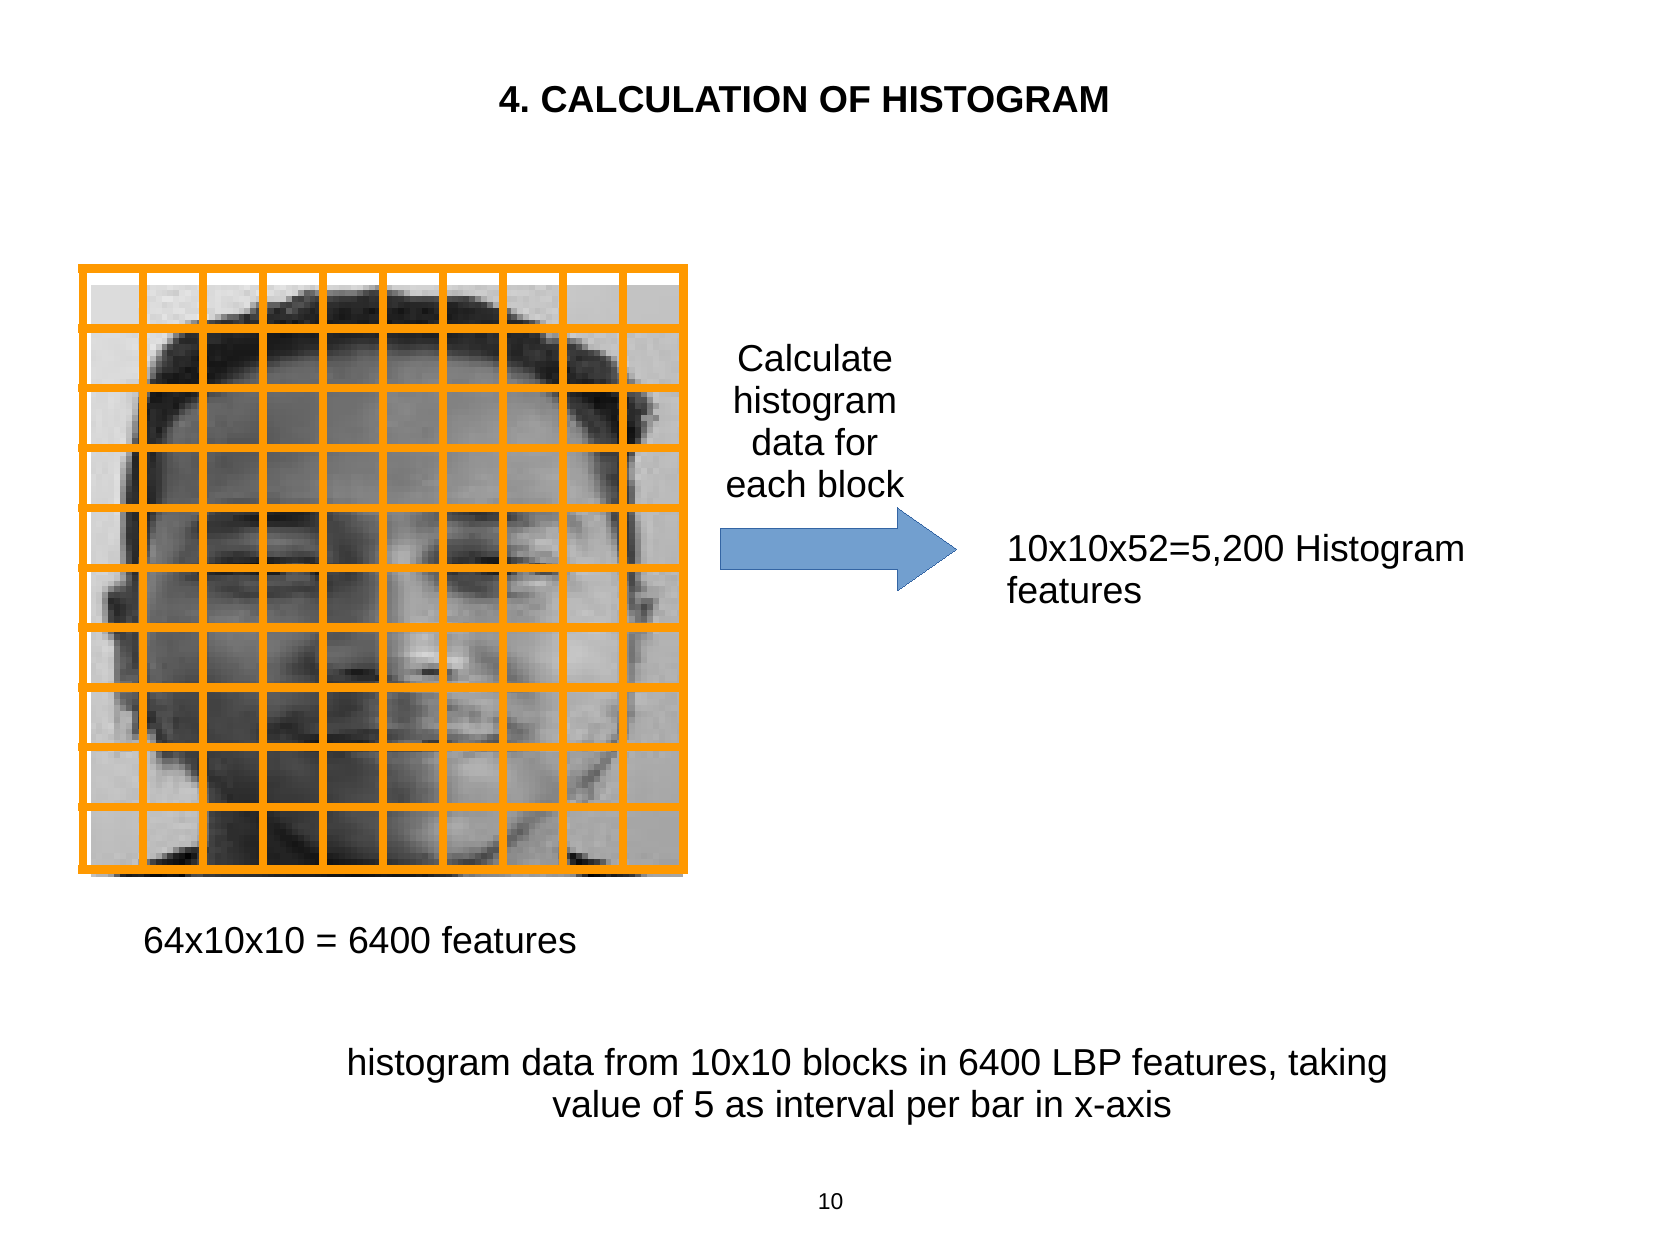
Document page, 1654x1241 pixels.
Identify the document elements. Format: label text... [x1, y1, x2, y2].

table_cell [87, 572, 139, 623]
table_cell [507, 751, 559, 803]
table_cell [447, 751, 499, 803]
text_box Calculate histogram data for each block [708, 330, 922, 556]
table_header [267, 273, 319, 324]
text_box 64x10x10 = 6400 features [128, 911, 684, 969]
table_cell [327, 392, 379, 444]
table_cell [207, 333, 259, 384]
table_cell [567, 333, 619, 384]
table_cell [567, 392, 619, 444]
table_cell [447, 632, 499, 683]
table_cell [327, 452, 379, 504]
table_cell [447, 392, 499, 444]
table_cell [147, 512, 199, 564]
table_cell [387, 512, 439, 564]
table_cell [87, 333, 139, 384]
table_cell [627, 452, 679, 504]
table_cell [507, 572, 559, 623]
table_cell [507, 632, 559, 683]
table_cell [207, 512, 259, 564]
table_cell [387, 751, 439, 803]
table_cell [327, 333, 379, 384]
table_header [567, 273, 619, 324]
table_cell [567, 692, 619, 743]
table_cell [327, 572, 379, 623]
table_cell [267, 572, 319, 623]
table_cell [387, 692, 439, 743]
table_cell [147, 572, 199, 623]
table_cell [207, 572, 259, 623]
text_box histogram data from 10x10 blocks in 6400 LBP features, taking value of 5 as interval per bar in x-axis [307, 1033, 1418, 1217]
table_cell [147, 811, 199, 865]
table_cell [87, 512, 139, 564]
table_cell [447, 333, 499, 384]
table_cell [87, 811, 139, 865]
table_cell [387, 392, 439, 444]
table_cell [627, 512, 679, 564]
table_cell [447, 452, 499, 504]
table_cell [507, 333, 559, 384]
table_header [207, 273, 259, 324]
table_cell [207, 452, 259, 504]
table_cell [447, 692, 499, 743]
table_cell [327, 811, 379, 865]
table_header [447, 273, 499, 324]
table_header [147, 273, 199, 324]
table_cell [387, 572, 439, 623]
table_cell [447, 572, 499, 623]
table_cell [267, 811, 319, 865]
table_cell [567, 572, 619, 623]
table_cell [267, 751, 319, 803]
table_cell [627, 751, 679, 803]
table_cell [207, 811, 259, 865]
table_cell [567, 452, 619, 504]
table_cell [627, 572, 679, 623]
table_cell [87, 392, 139, 444]
text_box 4. CALCULATION OF HISTOGRAM [484, 70, 1193, 170]
table_cell [387, 811, 439, 865]
table_cell [567, 811, 619, 865]
table_cell [147, 452, 199, 504]
text_box [720, 524, 957, 591]
table_header [387, 273, 439, 324]
table_cell [267, 632, 319, 683]
table_cell [507, 692, 559, 743]
table_header [87, 273, 139, 324]
table_cell [207, 751, 259, 803]
table_cell [507, 811, 559, 865]
table_cell [87, 632, 139, 683]
table_cell [387, 632, 439, 683]
table_cell [147, 333, 199, 384]
table_cell [87, 692, 139, 743]
table_cell [207, 692, 259, 743]
table_cell [87, 452, 139, 504]
text_box 10 [803, 1181, 886, 1241]
table_cell [147, 751, 199, 803]
table_cell [567, 751, 619, 803]
table_cell [627, 811, 679, 865]
table_cell [207, 392, 259, 444]
table_cell [267, 392, 319, 444]
table_cell [567, 512, 619, 564]
table_cell [507, 512, 559, 564]
table_cell [267, 512, 319, 564]
table_cell [387, 333, 439, 384]
table_cell [267, 692, 319, 743]
table_cell [387, 452, 439, 504]
table_cell [147, 392, 199, 444]
table_cell [627, 632, 679, 683]
table_cell [507, 392, 559, 444]
table_cell [207, 632, 259, 683]
table_cell [327, 751, 379, 803]
table_cell [327, 692, 379, 743]
table_cell [327, 632, 379, 683]
table_cell [627, 392, 679, 444]
table_header [627, 273, 679, 324]
table_cell [147, 692, 199, 743]
table_cell [567, 632, 619, 683]
table_cell [507, 452, 559, 504]
table_cell [267, 452, 319, 504]
table_cell [447, 512, 499, 564]
table_cell [267, 333, 319, 384]
table_header [507, 273, 559, 324]
table_cell [147, 632, 199, 683]
text_box 10x10x52=5,200 Histogram features [992, 519, 1583, 619]
table_cell [627, 692, 679, 743]
table_header [327, 273, 379, 324]
table_cell [327, 512, 379, 564]
table_cell [87, 751, 139, 803]
table_cell [447, 811, 499, 865]
table_cell [627, 333, 679, 384]
